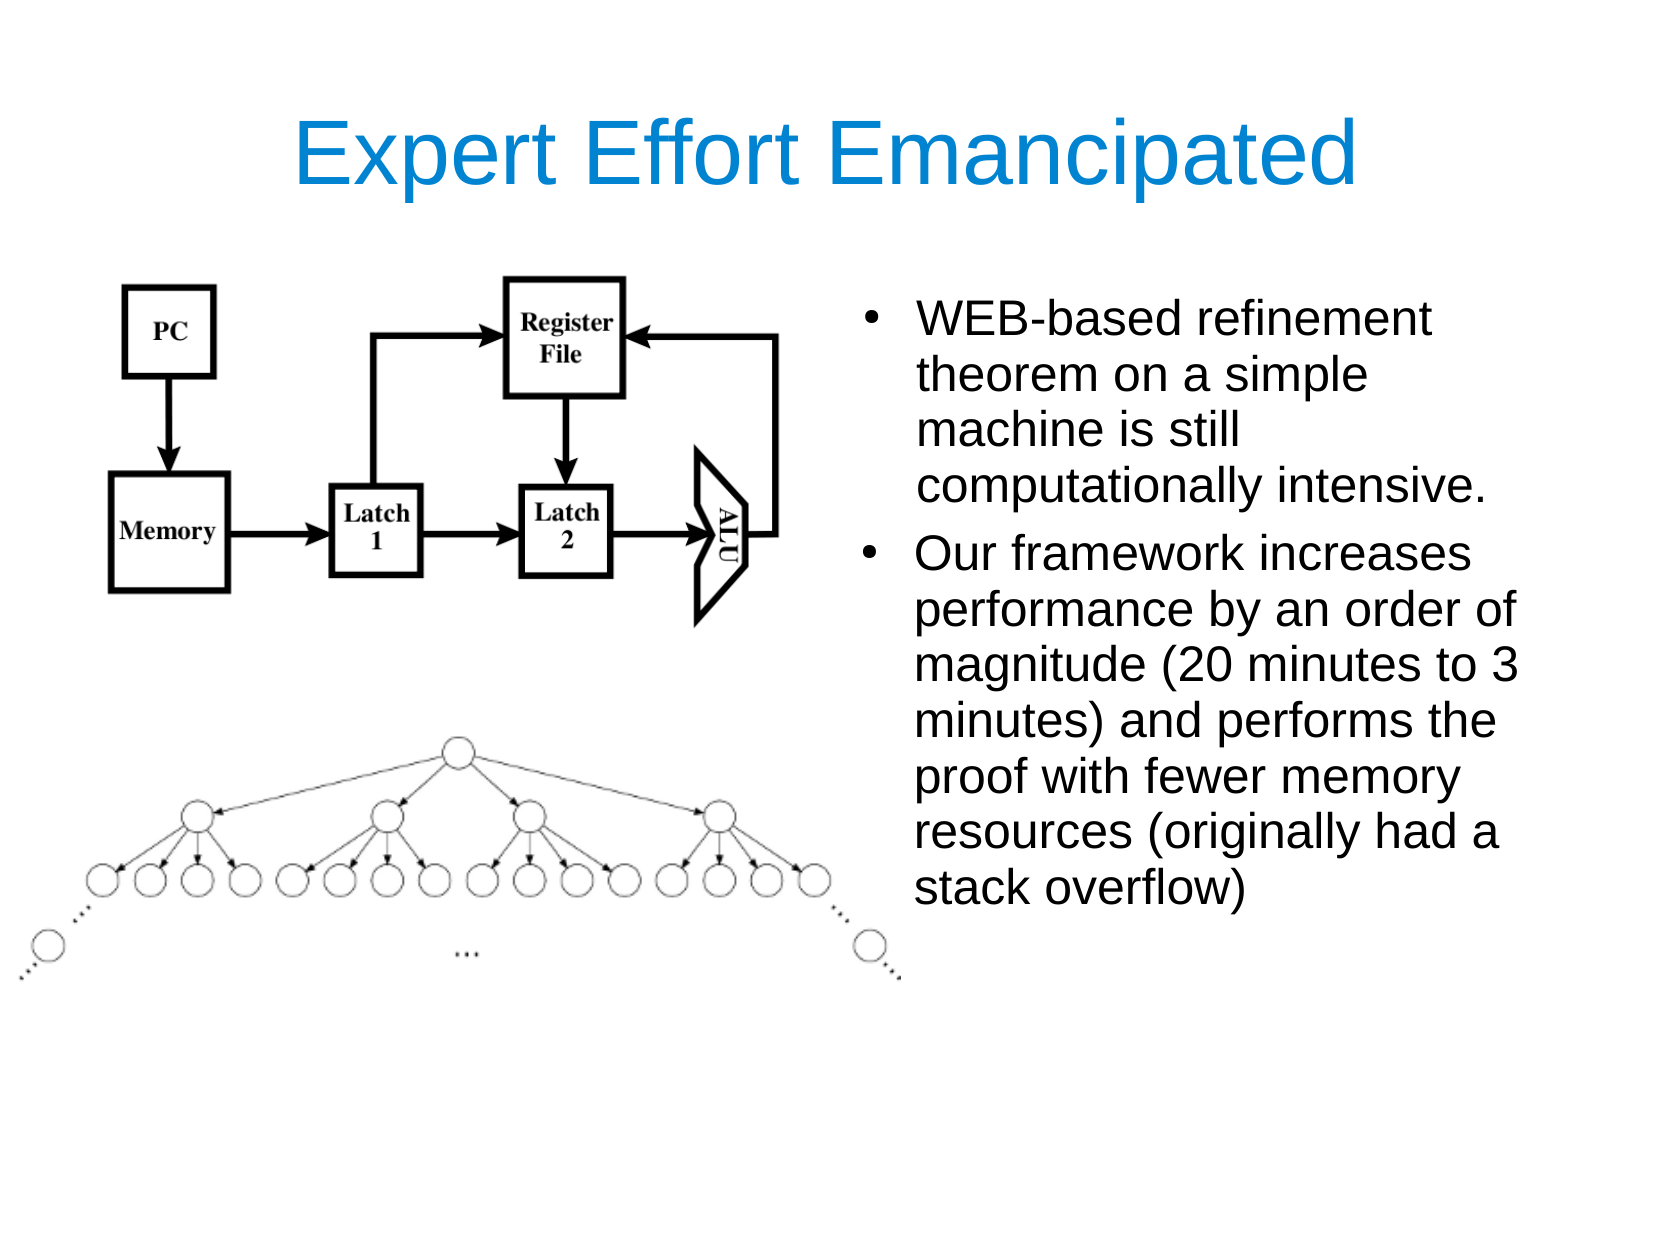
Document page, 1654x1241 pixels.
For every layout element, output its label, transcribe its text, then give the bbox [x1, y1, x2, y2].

list Our framework increases performance by an order of magnitude (20 minutes to 3 minutes) and performs the proof with fewer memory resources (originally had a stack overflow) [842, 525, 1570, 1088]
picture [80, 262, 808, 652]
title Expert Effort Emancipated [82, 49, 1571, 257]
picture [8, 712, 901, 996]
list WEB-based refinement theorem on a simple machine is still computationally intensive. [845, 290, 1572, 526]
